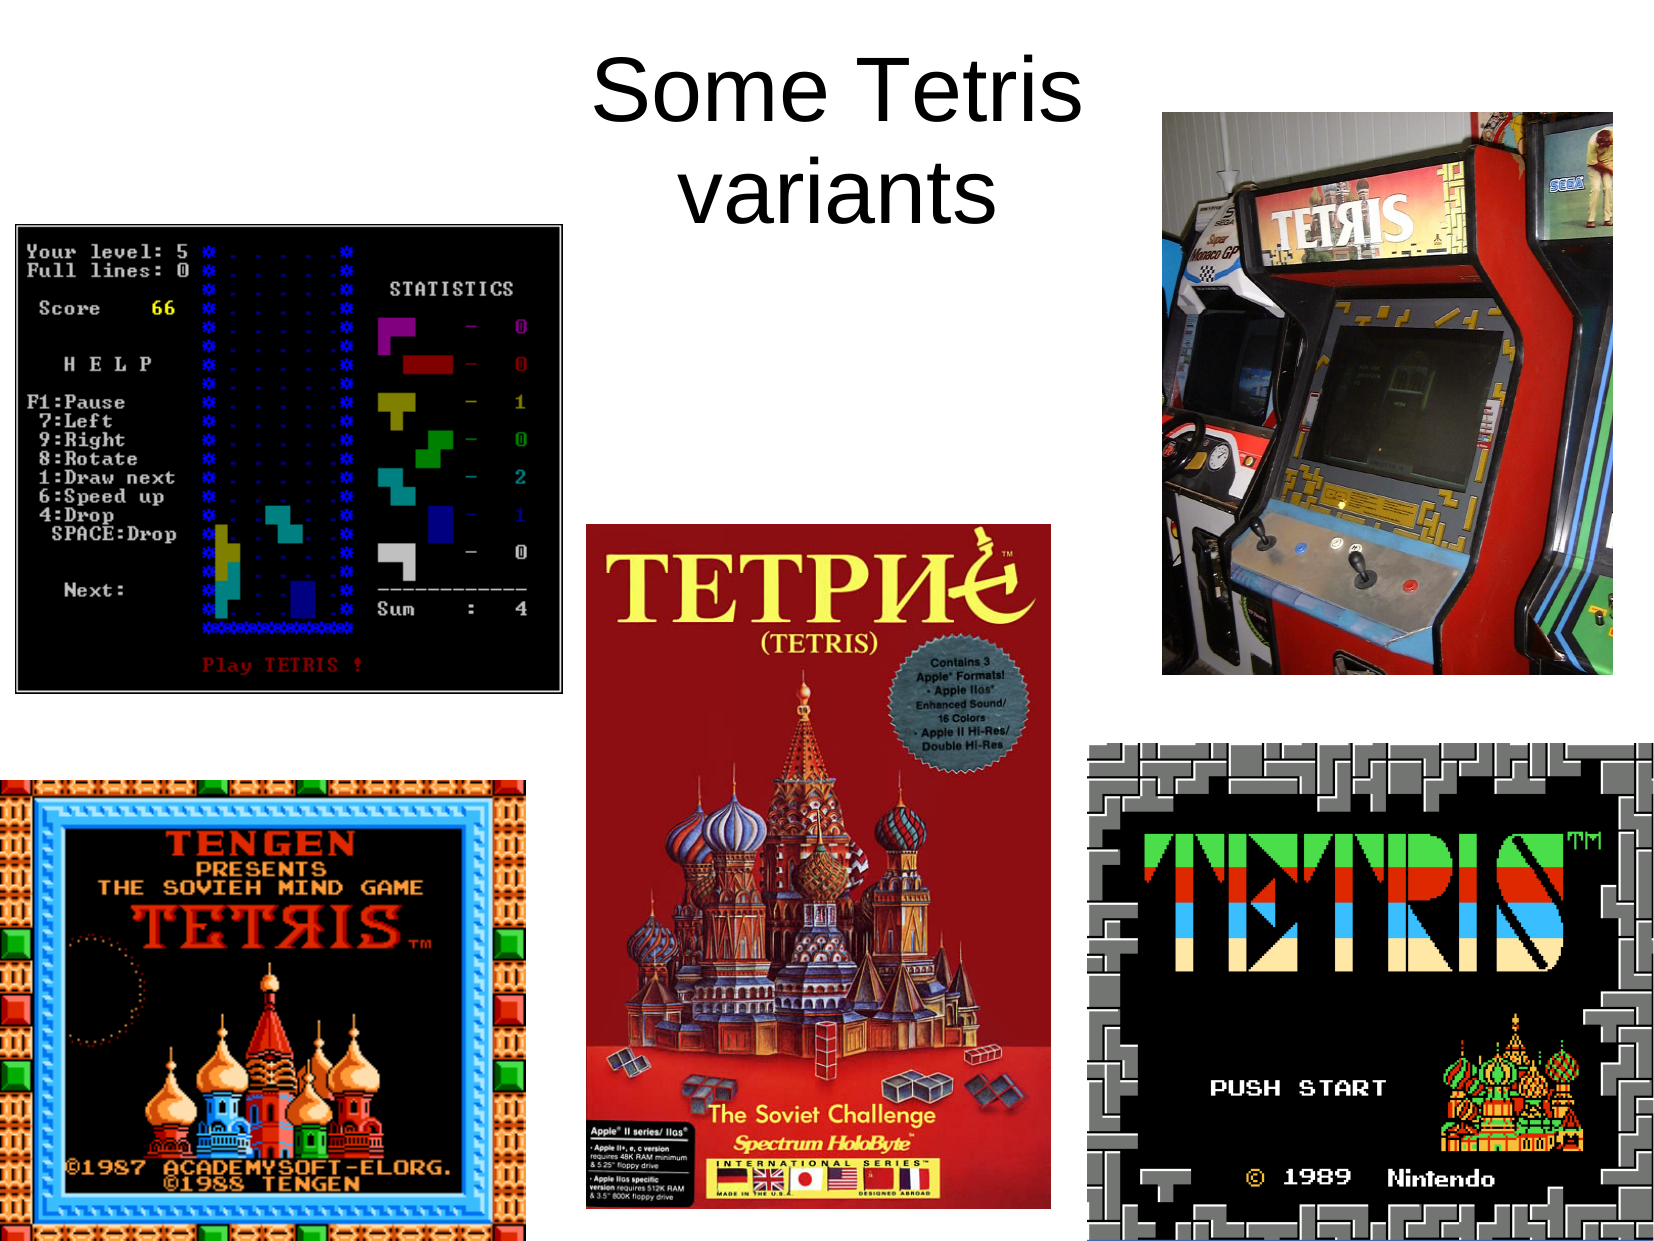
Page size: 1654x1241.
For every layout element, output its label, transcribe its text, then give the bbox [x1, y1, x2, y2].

picture [15, 224, 563, 694]
picture [586, 524, 1051, 1209]
picture [0, 780, 526, 1241]
title Some Tetris variants [450, 37, 1226, 245]
picture [1162, 112, 1613, 676]
picture [1087, 743, 1654, 1241]
